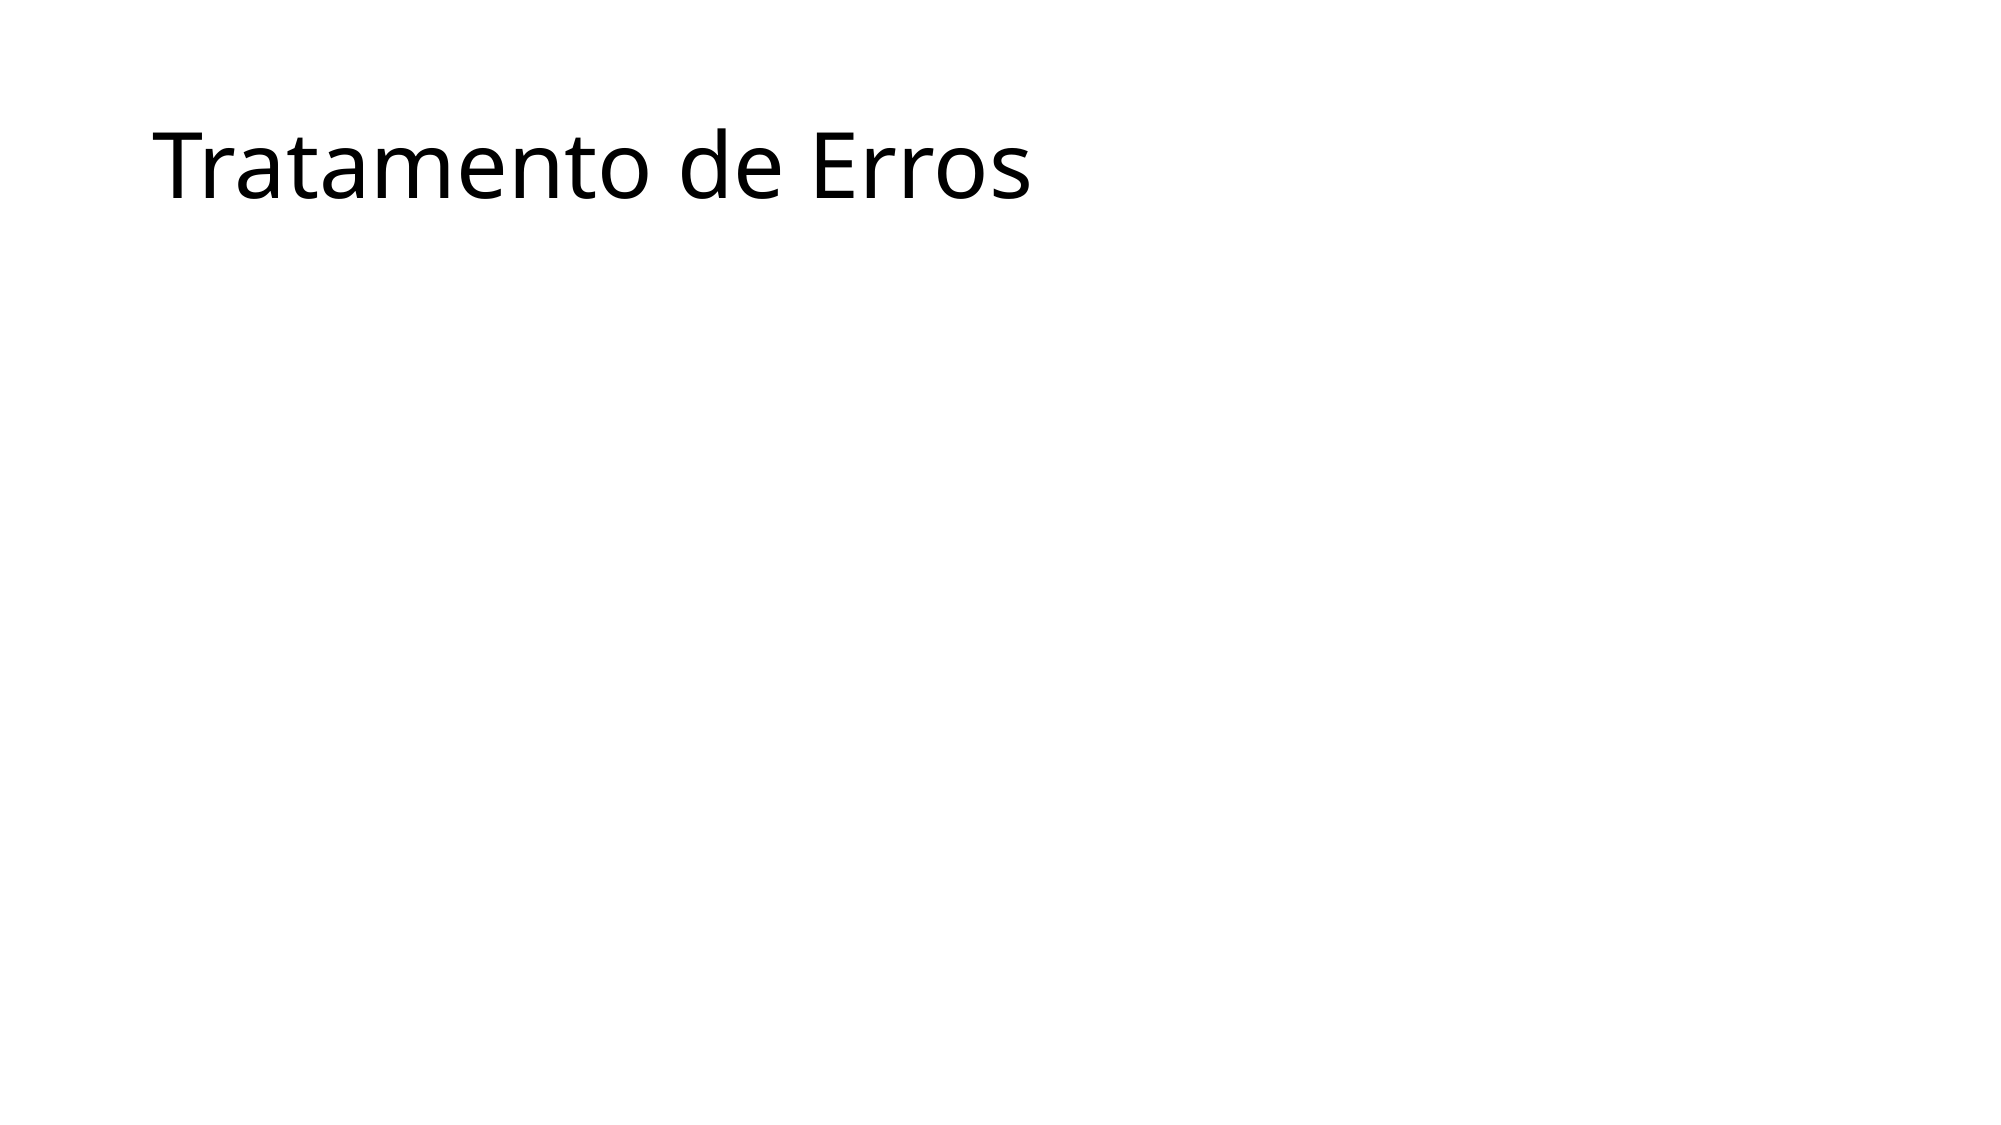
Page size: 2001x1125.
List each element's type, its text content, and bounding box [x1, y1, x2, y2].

title Tratamento de Erros [137, 59, 1863, 278]
